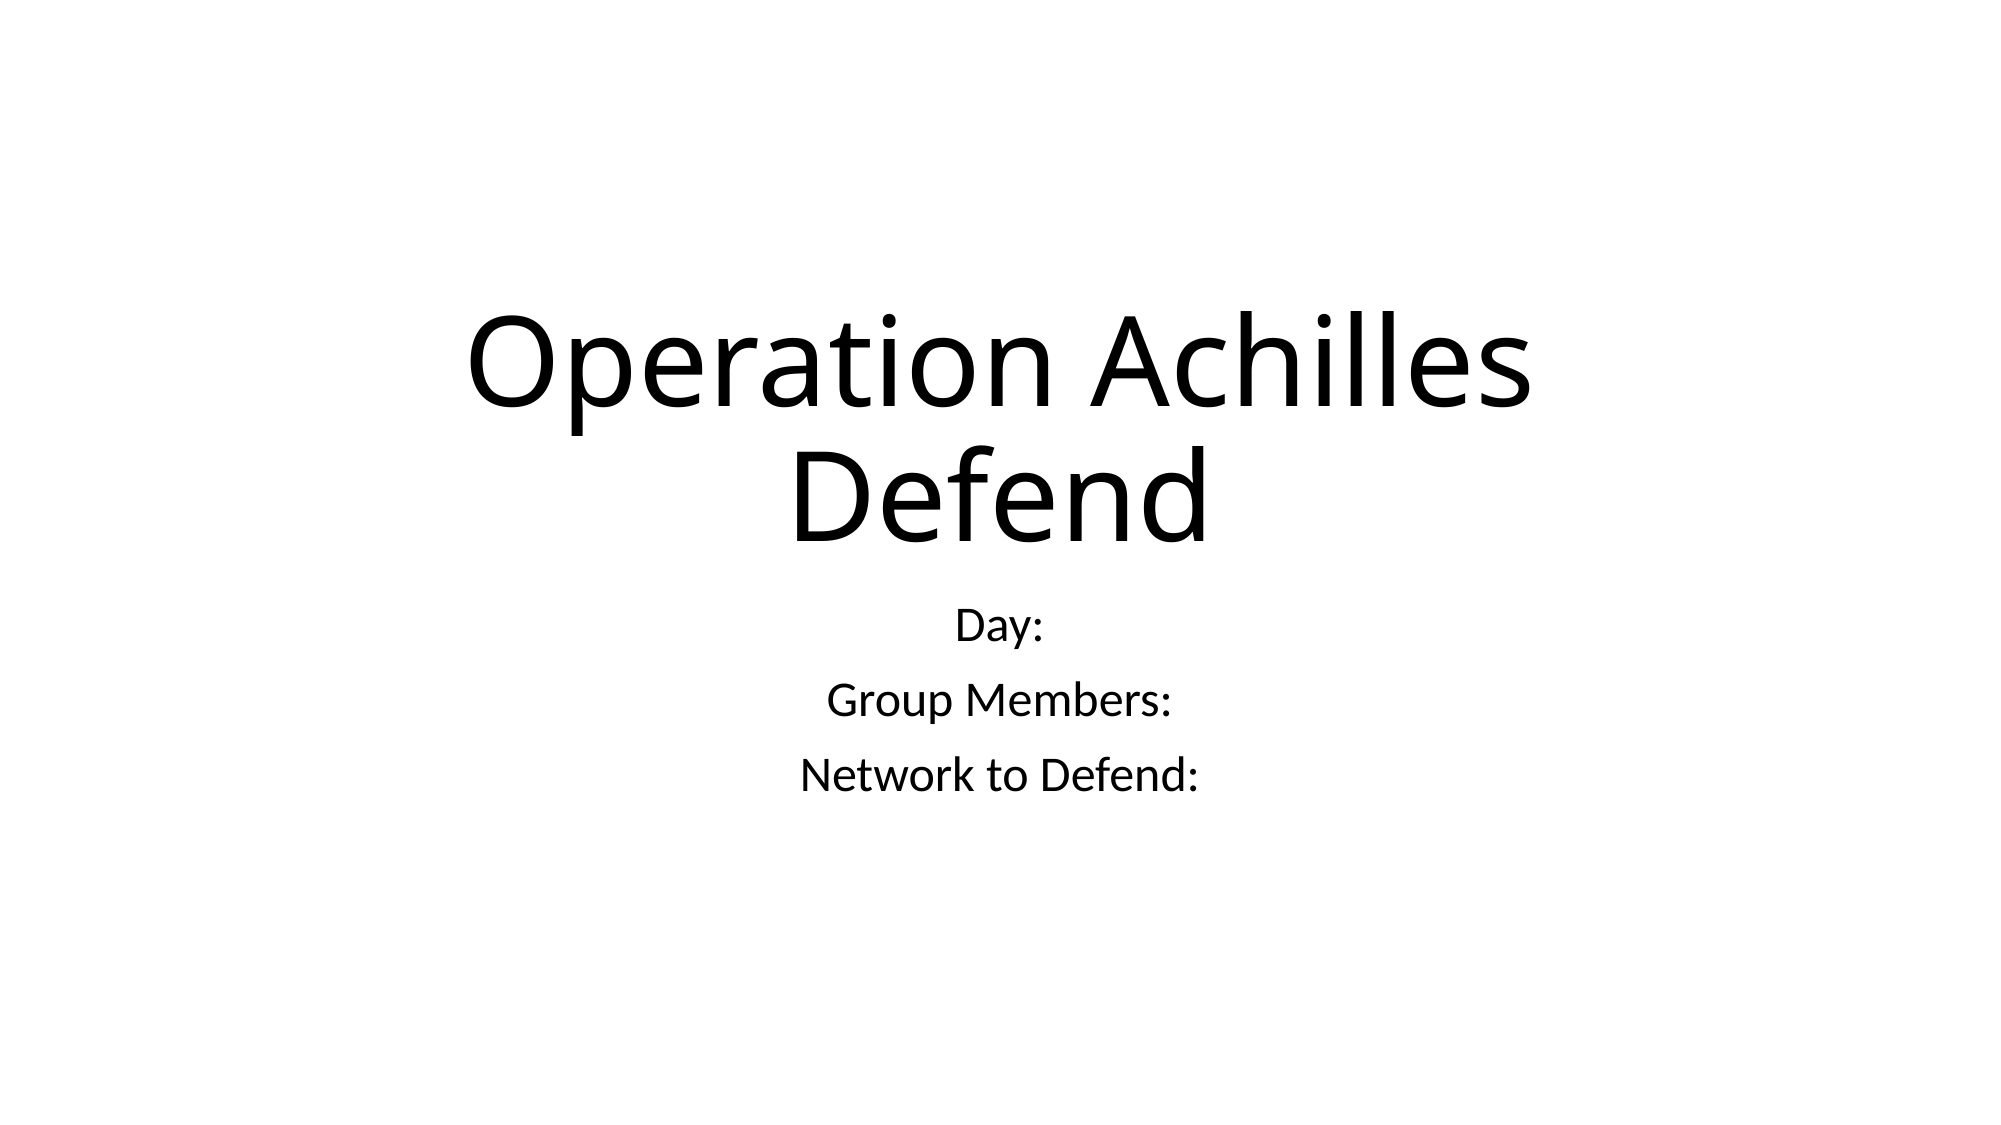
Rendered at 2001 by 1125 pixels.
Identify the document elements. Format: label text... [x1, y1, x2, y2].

subtitle Day: Group Members: Network to Defend: [249, 590, 1750, 863]
title Operation Achilles Defend [249, 184, 1750, 576]
